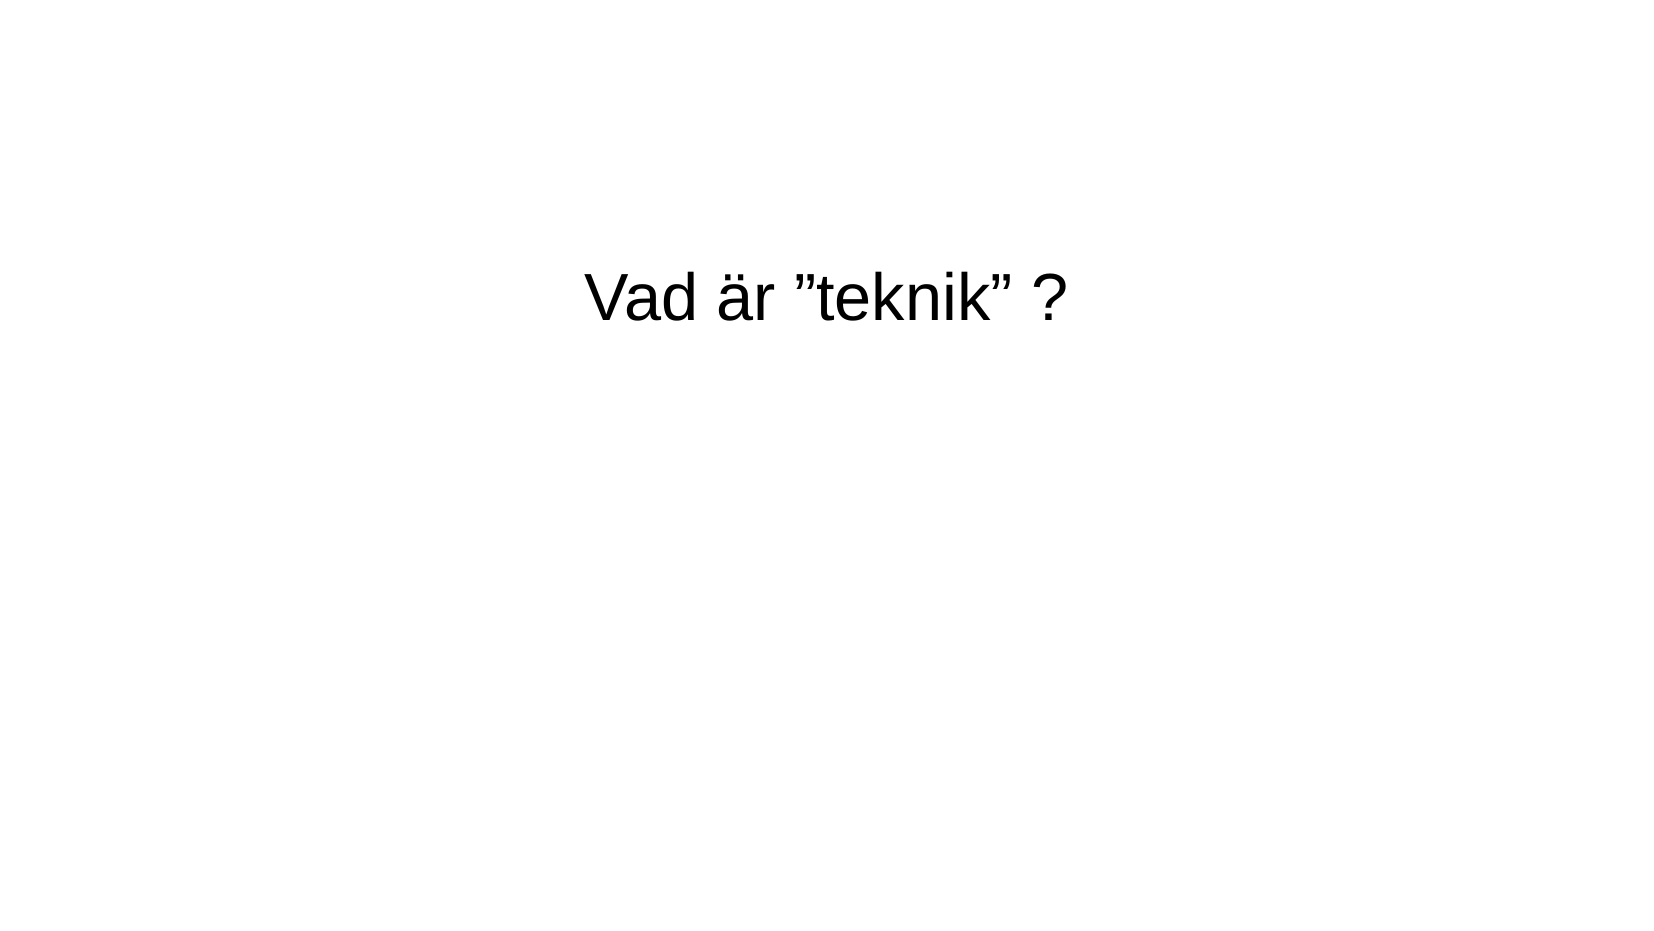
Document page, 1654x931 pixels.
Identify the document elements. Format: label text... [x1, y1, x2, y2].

subtitle Vad är ”teknik” ? [82, 259, 1571, 757]
